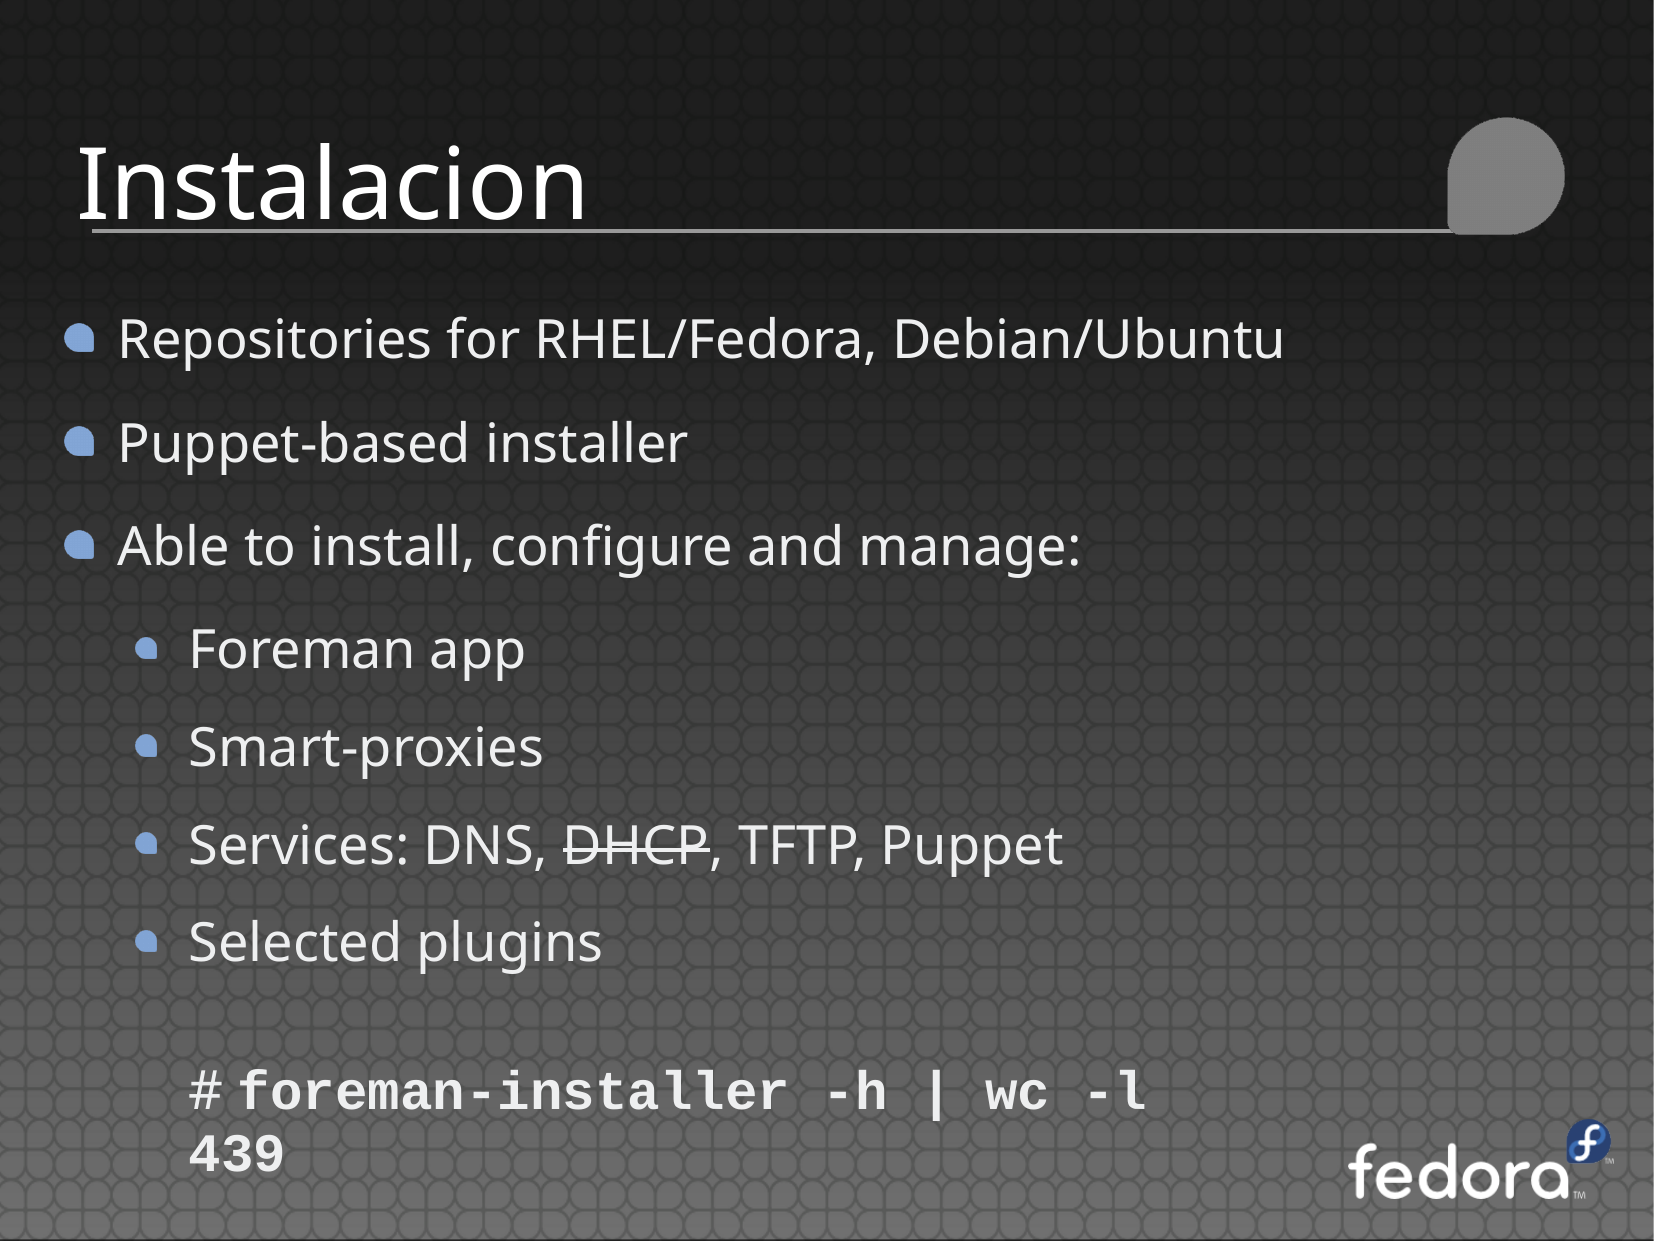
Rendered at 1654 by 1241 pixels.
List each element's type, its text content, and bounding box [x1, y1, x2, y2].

title Instalacion [76, 112, 1566, 249]
list Repositories for RHEL/Fedora, Debian/Ubuntu Puppet-based installer Able to install, configure and manage: Foreman app Smart-proxies Services: DNS, DHCP, TFTP, Puppet Selected plugins # foreman-installer -h | wc -l 439 [46, 300, 1536, 1174]
picture [0, 0, 1654, 1241]
